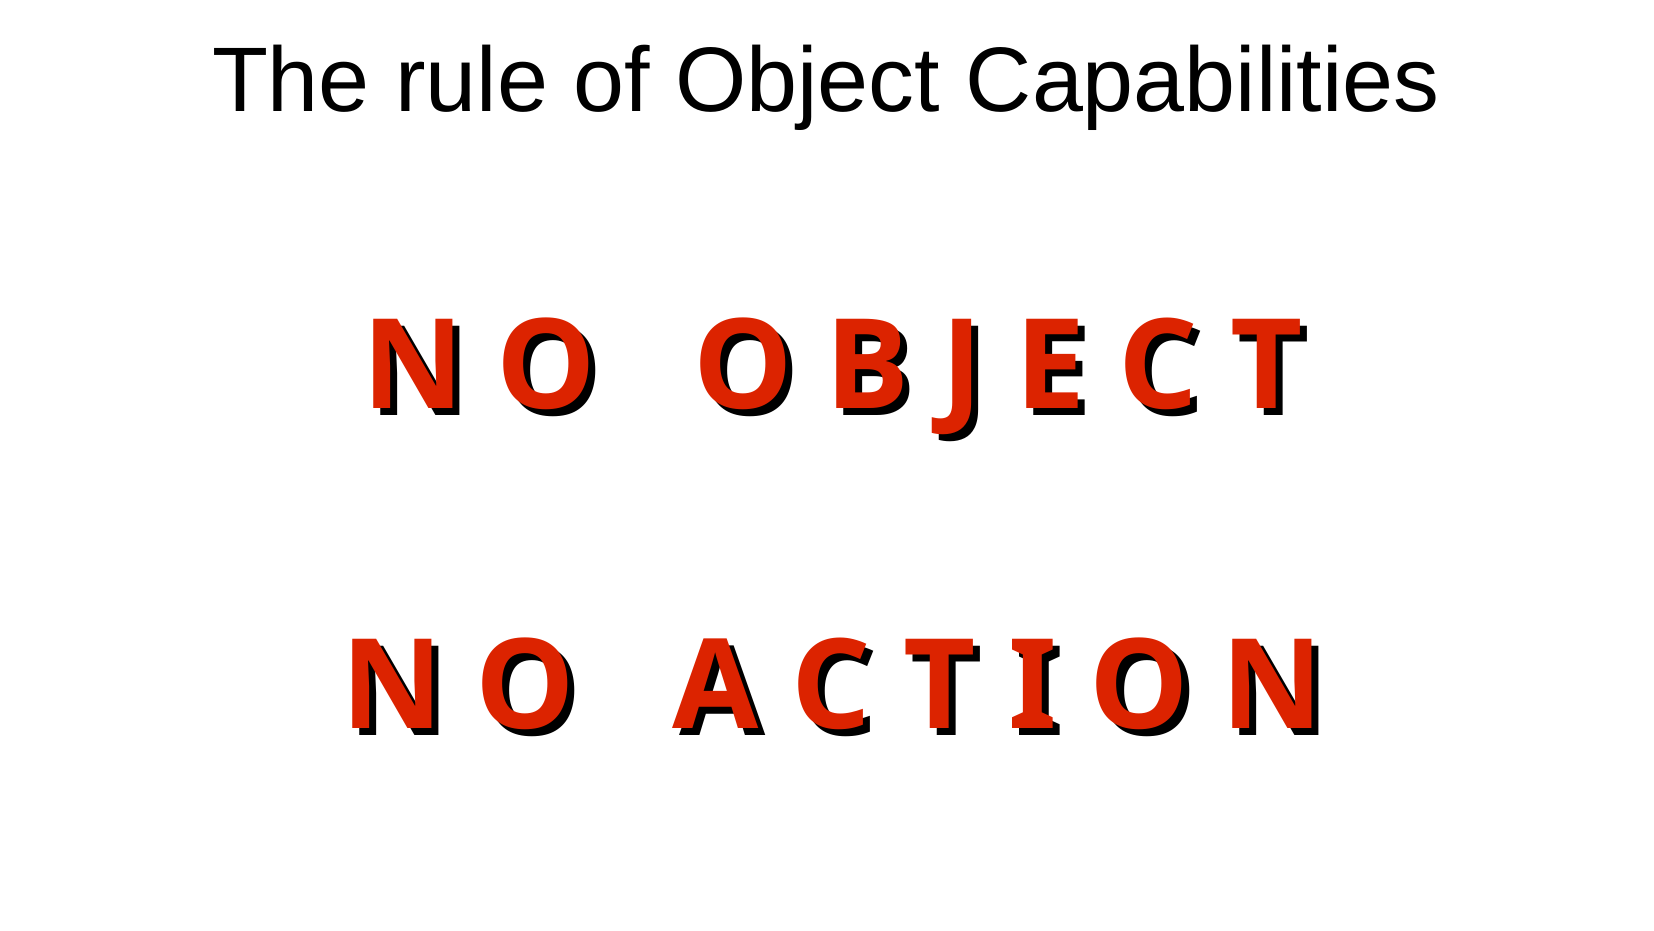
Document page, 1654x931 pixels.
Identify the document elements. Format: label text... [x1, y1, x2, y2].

title The rule of Object Capabilities [82, 0, 1571, 170]
list N O O B J E C T N O A C T I O N [11, 170, 1583, 883]
